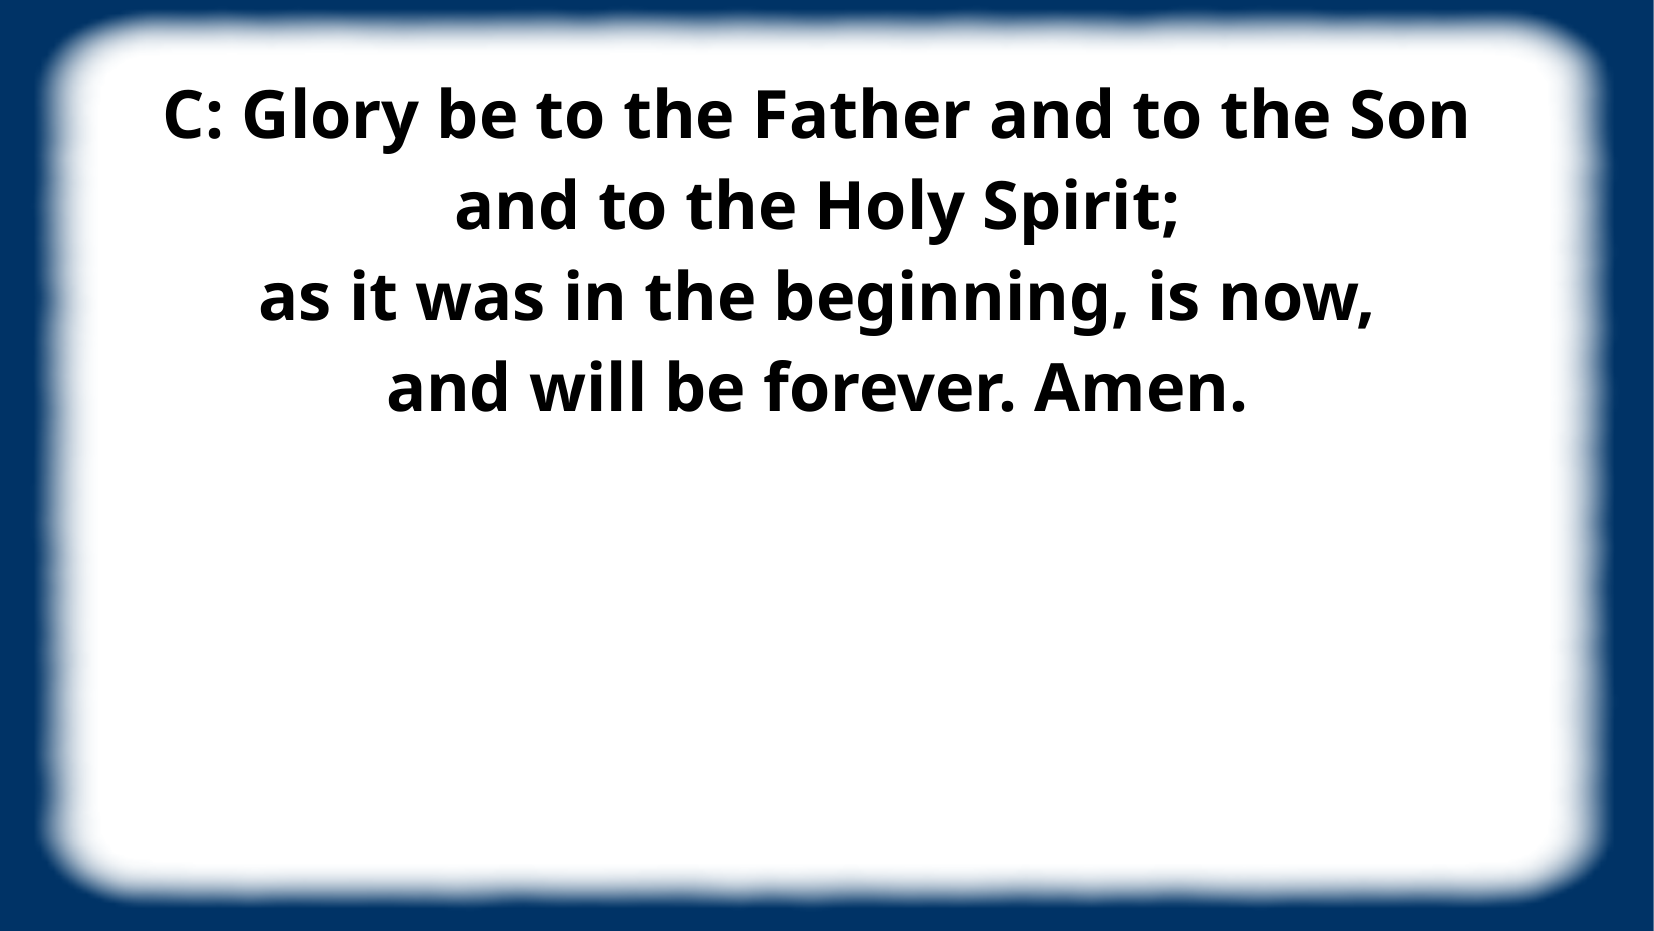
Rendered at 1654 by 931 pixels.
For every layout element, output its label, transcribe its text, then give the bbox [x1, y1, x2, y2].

text_box C: Glory be to the Father and to the Son and to the Holy Spirit; as it was in the beginning, is now, and will be forever. Amen. [90, 60, 1546, 451]
picture [0, 0, 1654, 931]
